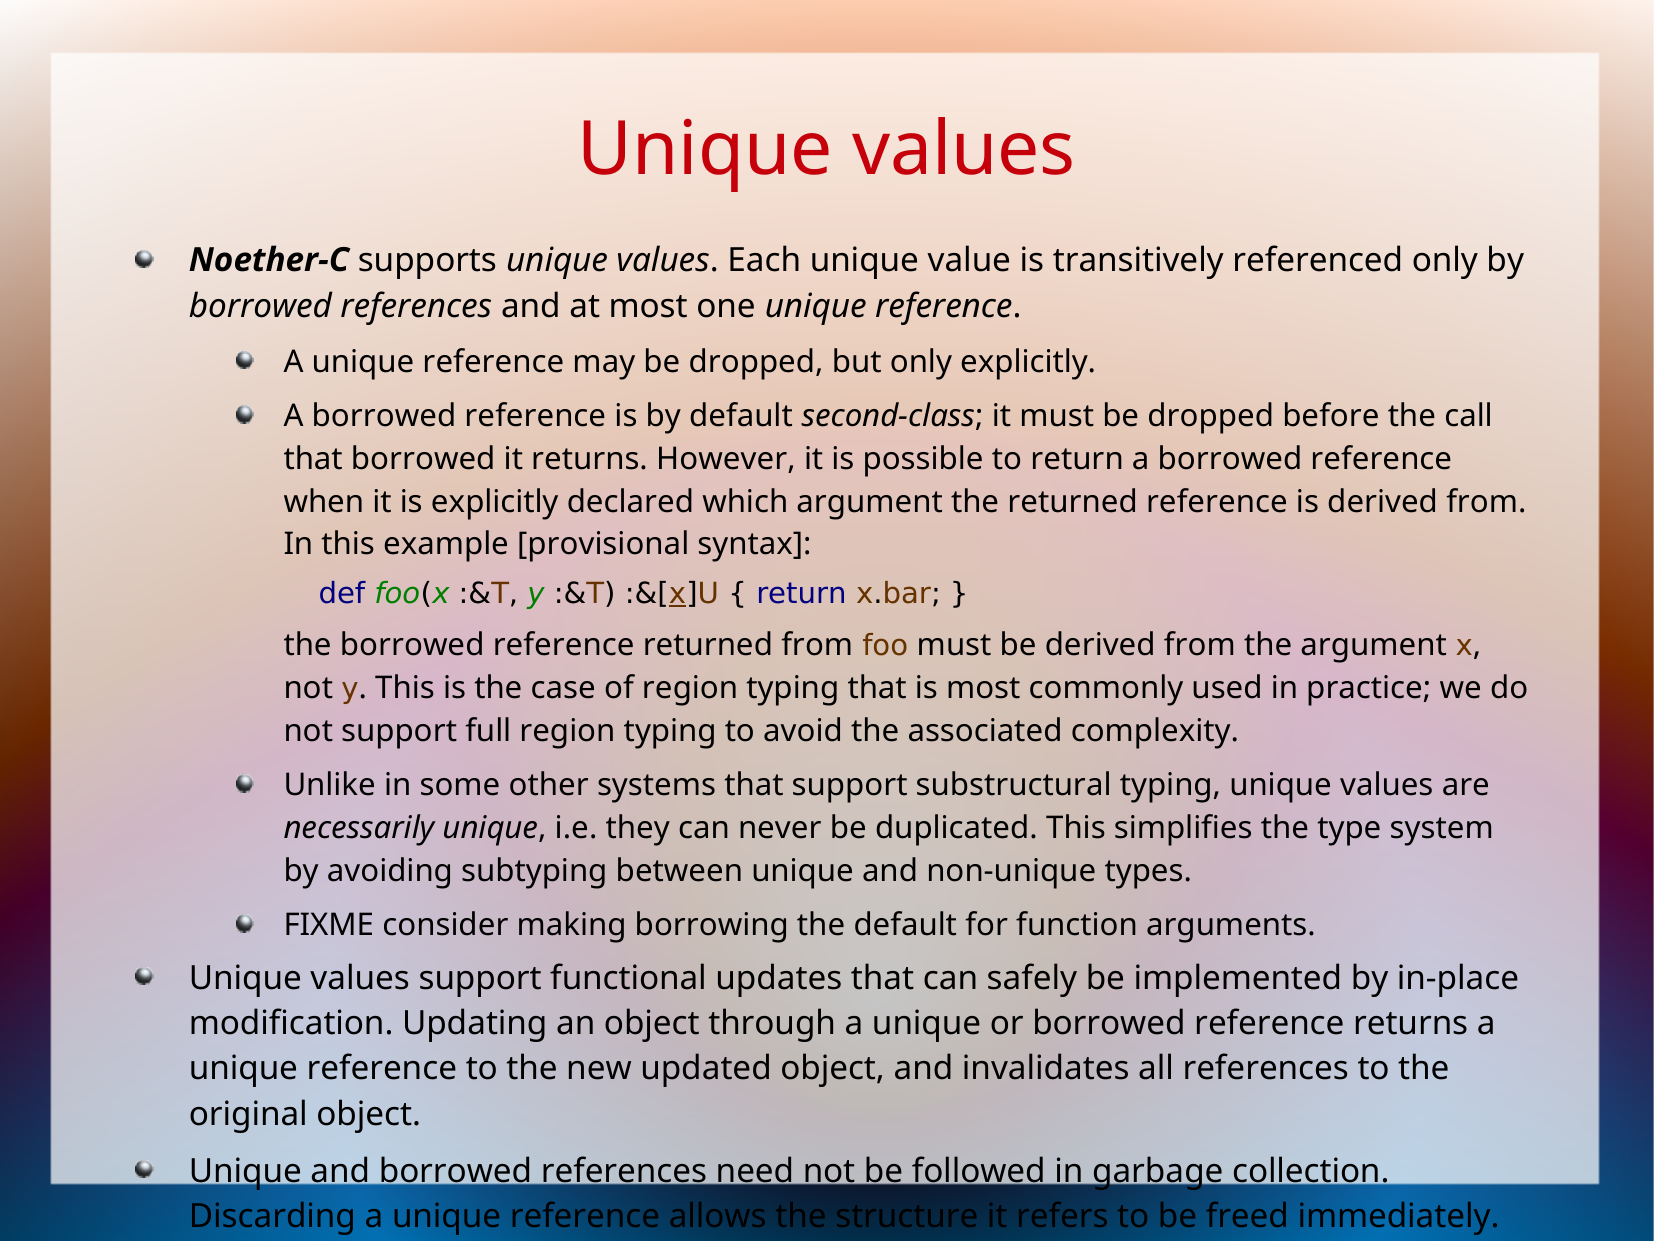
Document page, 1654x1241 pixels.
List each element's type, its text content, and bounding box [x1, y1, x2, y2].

title Unique values [82, 55, 1571, 237]
list Noether-C supports unique values. Each unique value is transitively referenced only by borrowed references and at most one unique reference. A unique reference may be dropped, but only explicitly. A borrowed reference is by default second-class; it must be dropped before the call that borrowed it returns. However, it is possible to return a borrowed reference when it is explicitly declared which argument the returned reference is derived from. In this example [provisional syntax]: def foo(x :&T, y :&T) :&[x]U { return x.bar; } the borrowed reference returned from foo must be derived from the argument x, not y. This is the case of region typing that is most commonly used in practice; we do not support full region typing to avoid the associated complexity. Unlike in some other systems that support substructural typing, unique values are necessarily unique, i.e. they can never be duplicated. This simplifies the type system by avoiding subtyping between unique and non-unique types. FIXME consider making borrowing the default for function arguments. Unique values support functional updates that can safely be implemented by in-place modification. Updating an object through a unique or borrowed reference returns a unique reference to the new updated object, and invalidates all references to the original object. Unique and borrowed references need not be followed in garbage collection. Discarding a unique reference allows the structure it refers to be freed immediately. [118, 236, 1536, 1103]
picture [0, 0, 1654, 1241]
